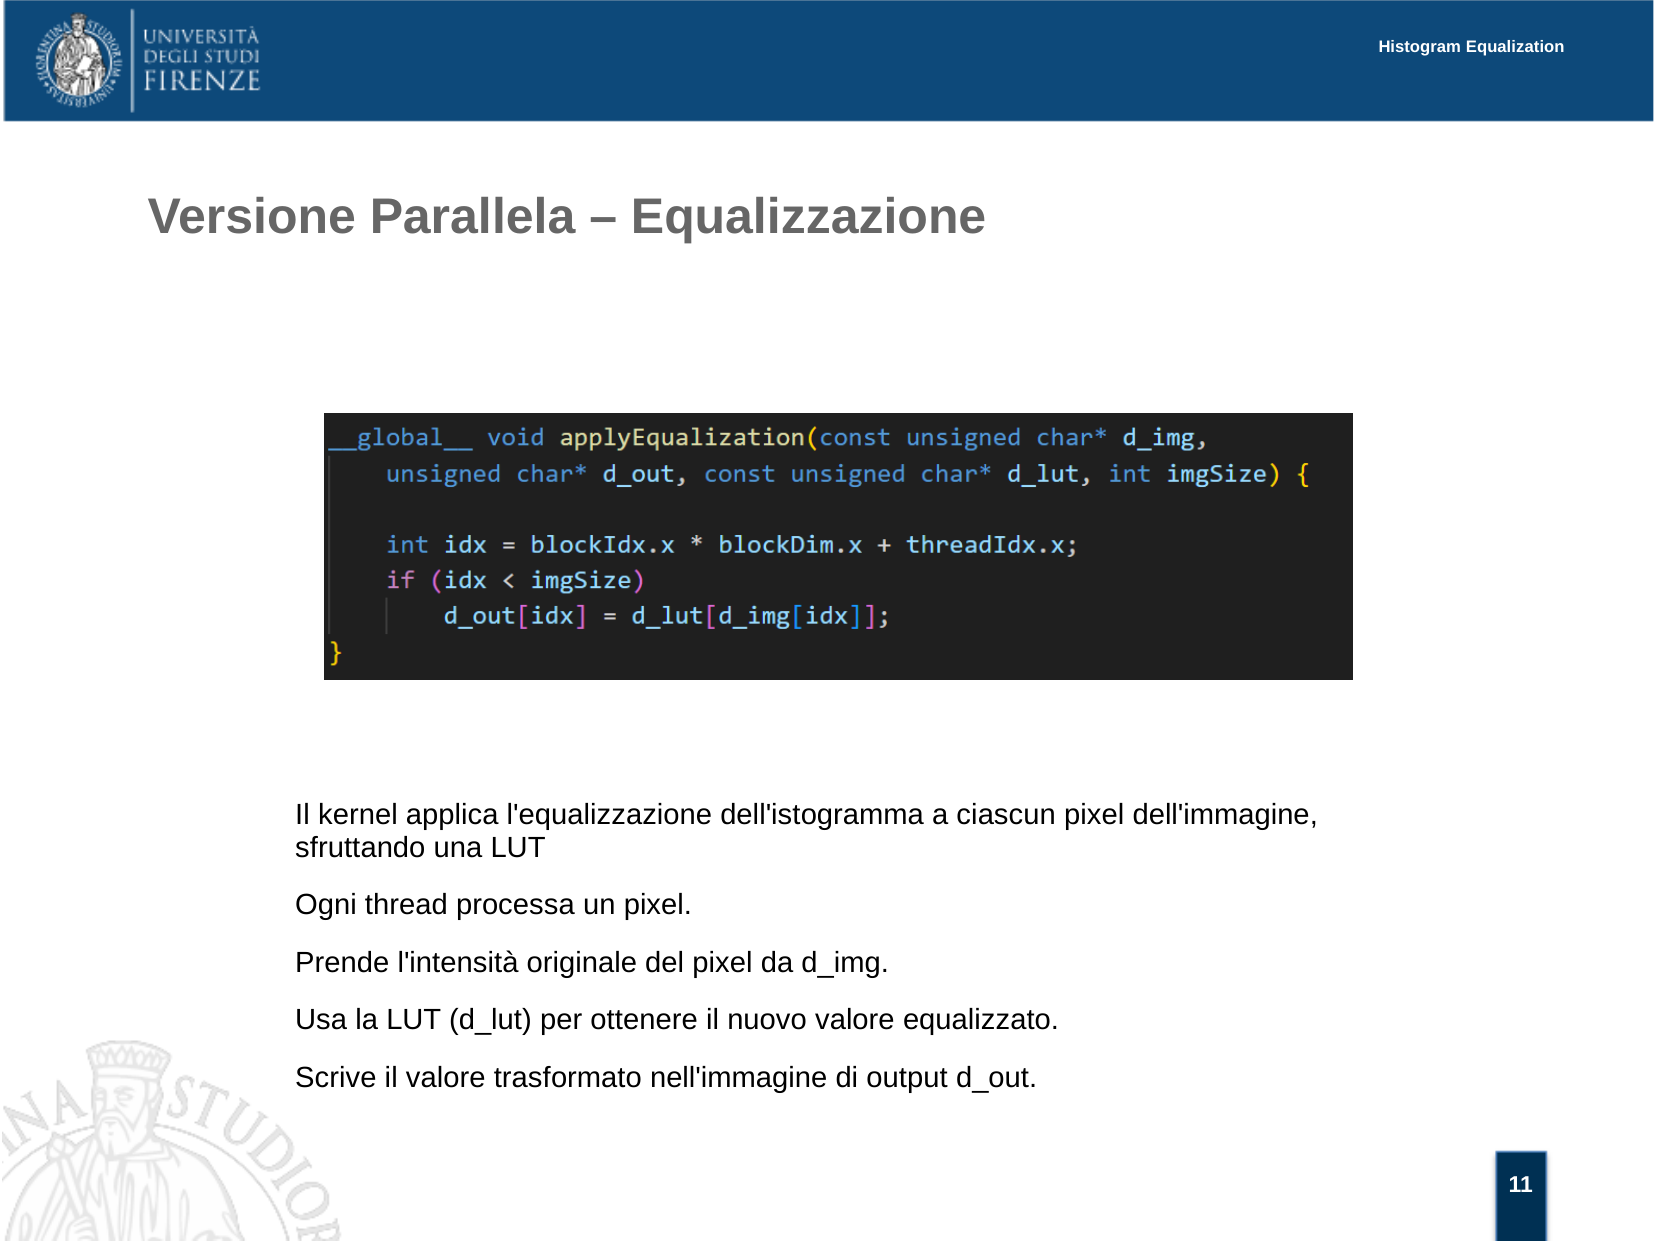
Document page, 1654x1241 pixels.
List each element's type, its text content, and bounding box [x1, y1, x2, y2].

text_box Versione Parallela – Equalizzazione [147, 118, 1601, 286]
text_box 11 [1505, 1160, 1536, 1208]
text_box Il kernel applica l'equalizzazione dell'istogramma a ciascun pixel dell'immagine, sfruttando una LUT Ogni thread processa un pixel. Prende l'intensità originale del pixel da d_img. Usa la LUT (d_lut) per ottenere il nuovo valore equalizzato. Scrive il valore trasformato nell'immagine di output d_out. [295, 799, 1359, 1150]
picture [2, 0, 1654, 1241]
text_box Histogram Equalization [685, 13, 1565, 118]
